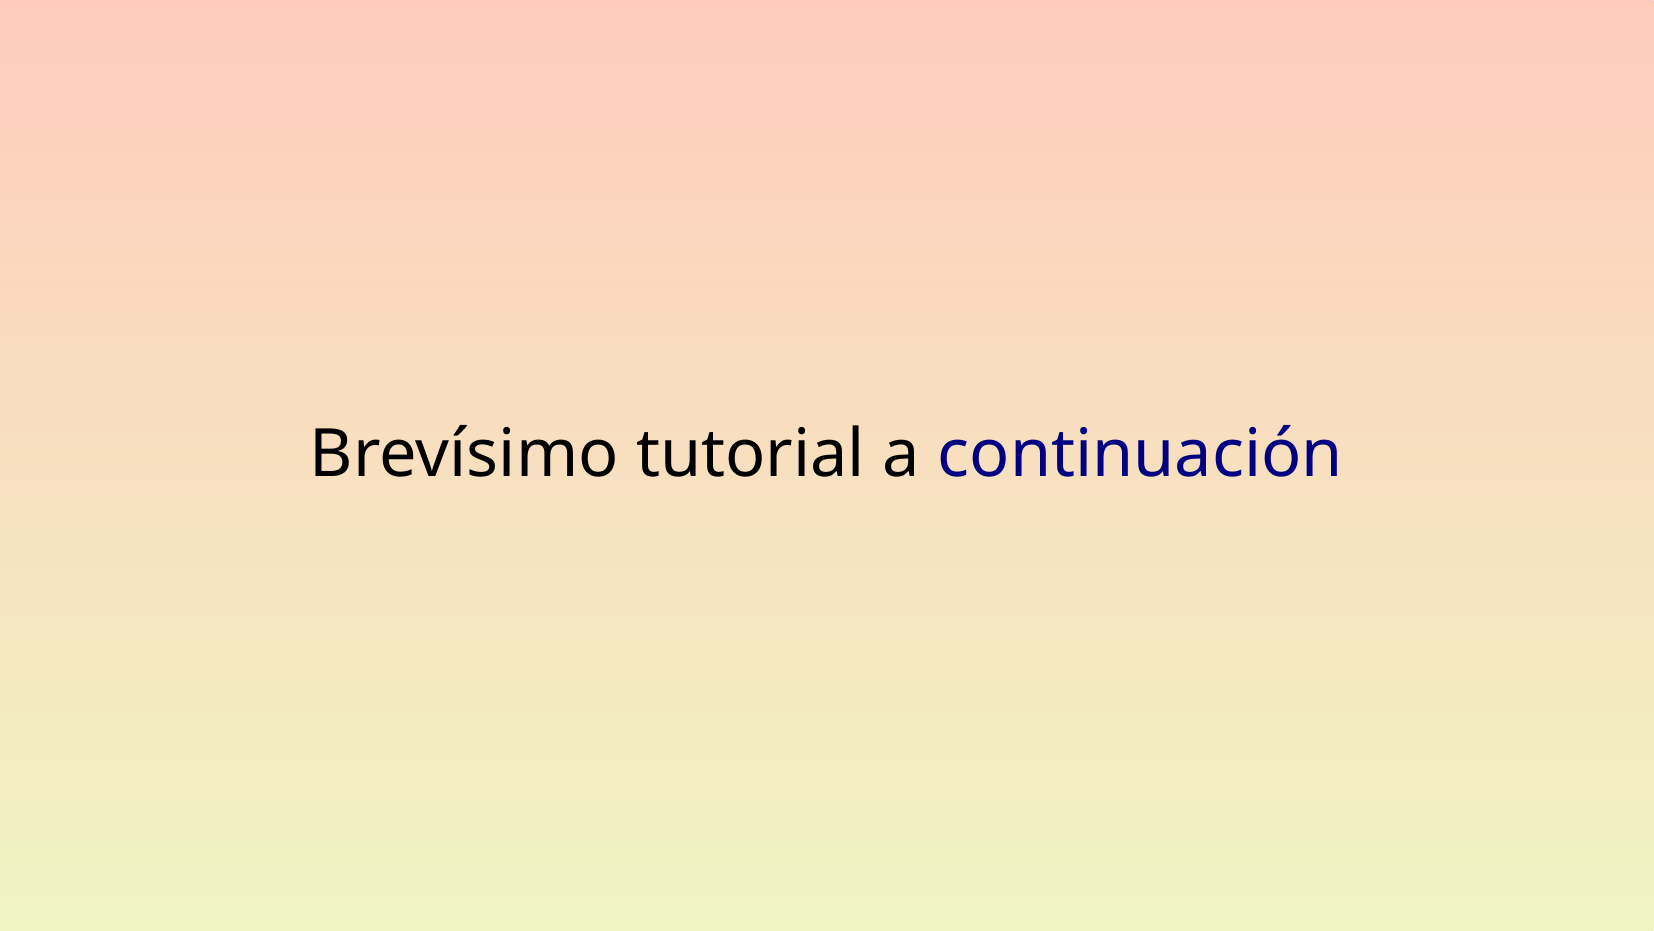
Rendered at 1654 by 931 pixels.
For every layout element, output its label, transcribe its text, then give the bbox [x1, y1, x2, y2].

subtitle Brevísimo tutorial a continuación [82, 90, 1571, 811]
